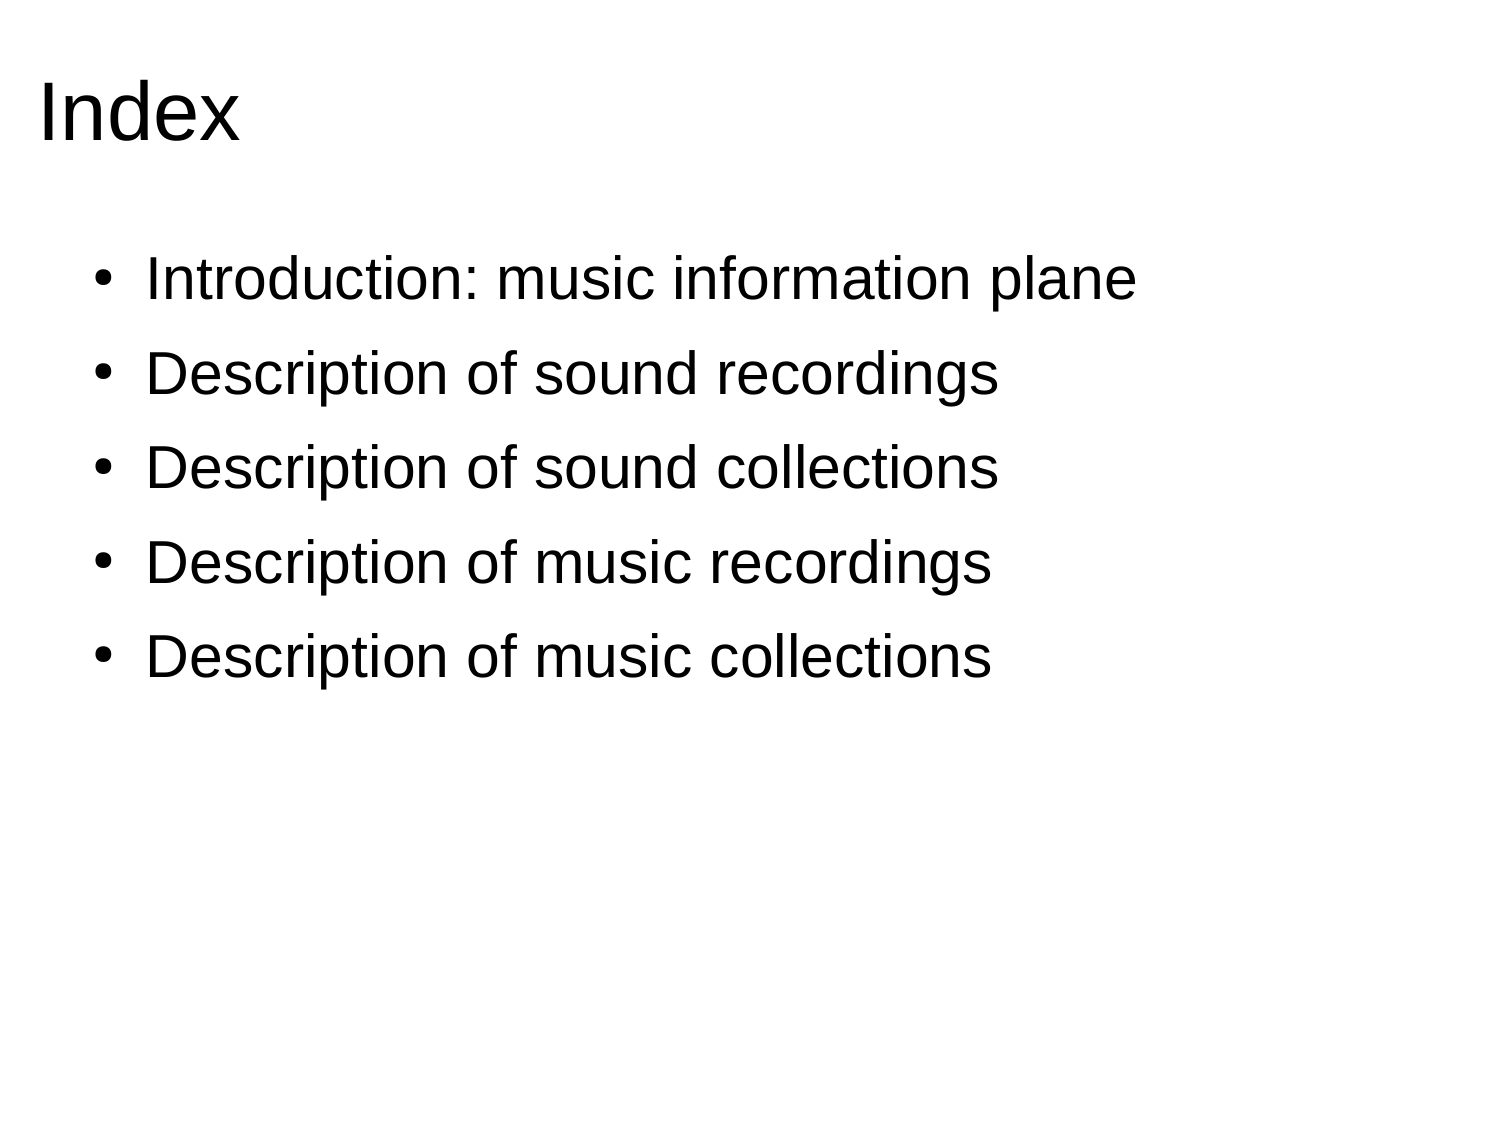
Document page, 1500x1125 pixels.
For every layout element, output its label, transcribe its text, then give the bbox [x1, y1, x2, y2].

list Introduction: music information plane Description of sound recordings Description of sound collections Description of music recordings Description of music collections [74, 245, 1225, 898]
title Index [37, 17, 1388, 206]
